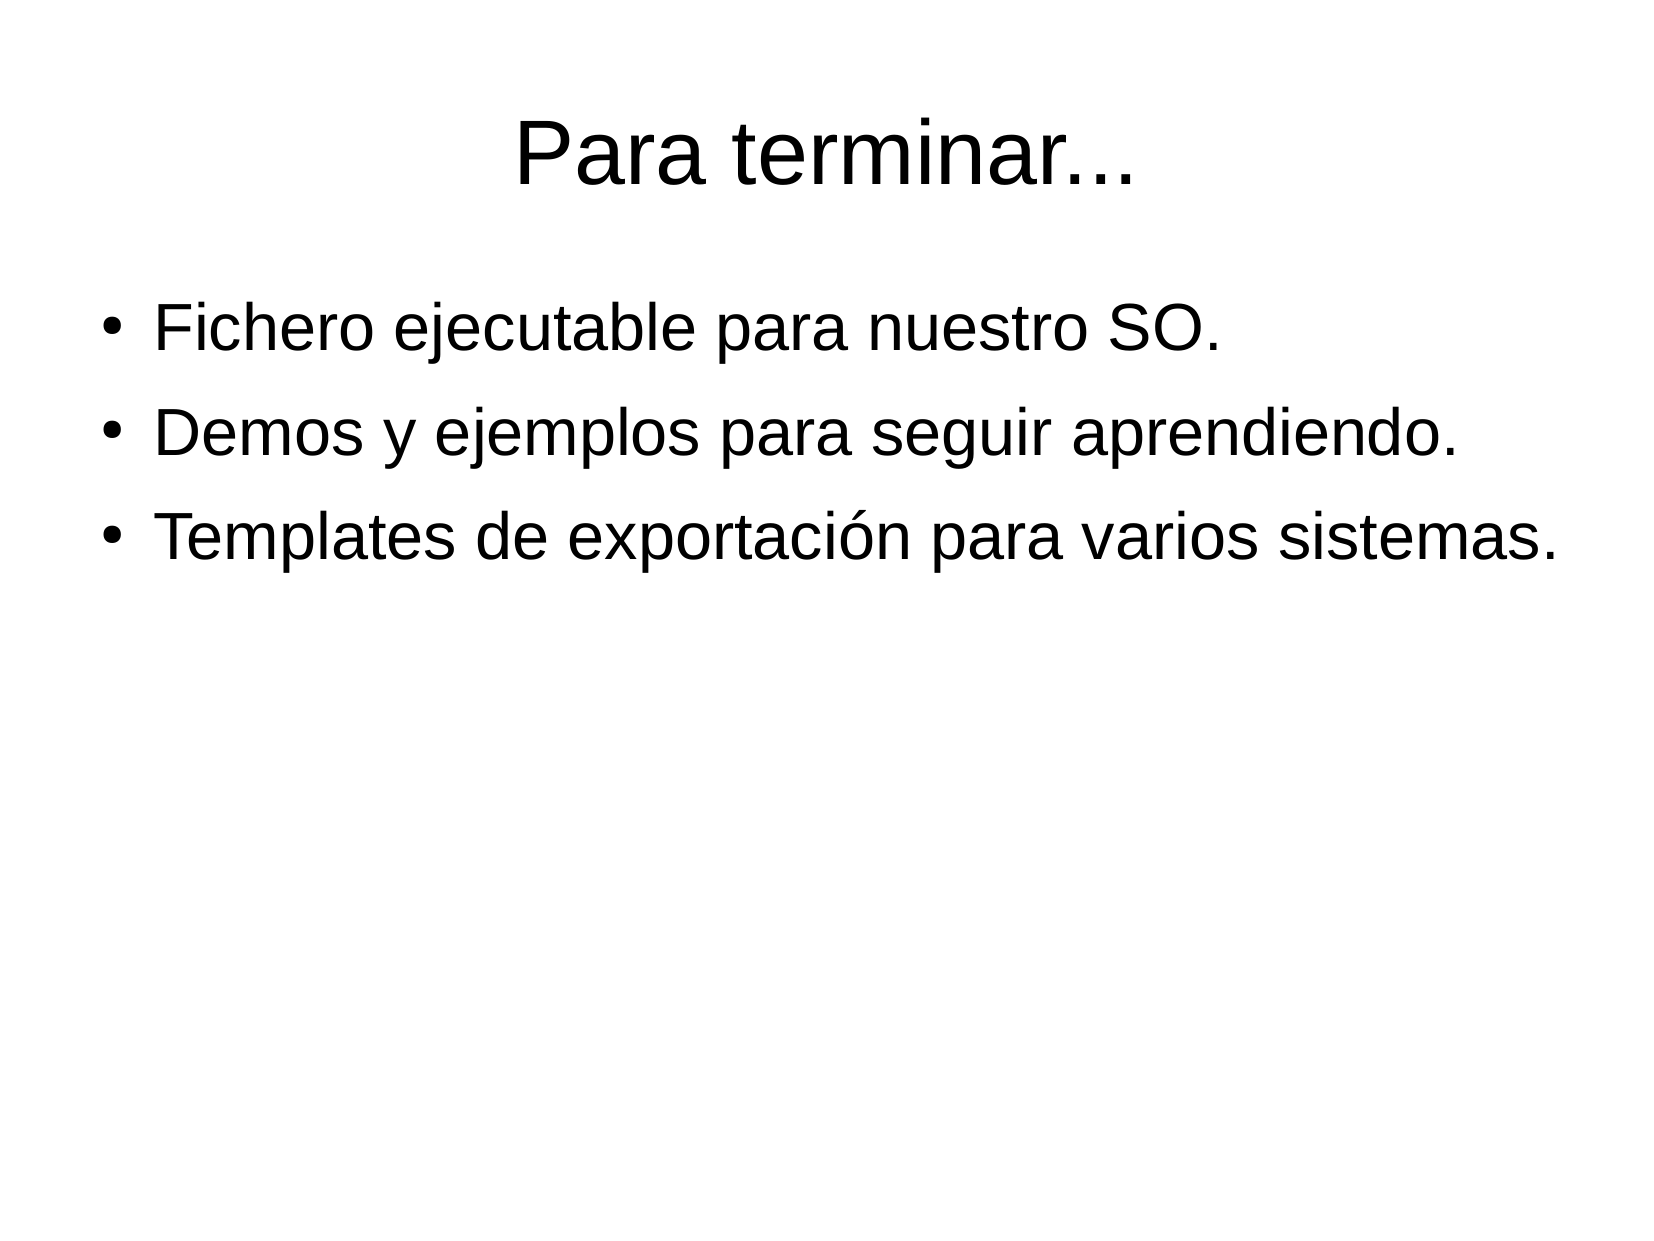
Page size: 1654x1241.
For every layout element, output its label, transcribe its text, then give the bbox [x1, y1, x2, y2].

title Para terminar... [82, 49, 1571, 257]
list Fichero ejecutable para nuestro SO. Demos y ejemplos para seguir aprendiendo. Templates de exportación para varios sistemas. [82, 290, 1571, 1010]
